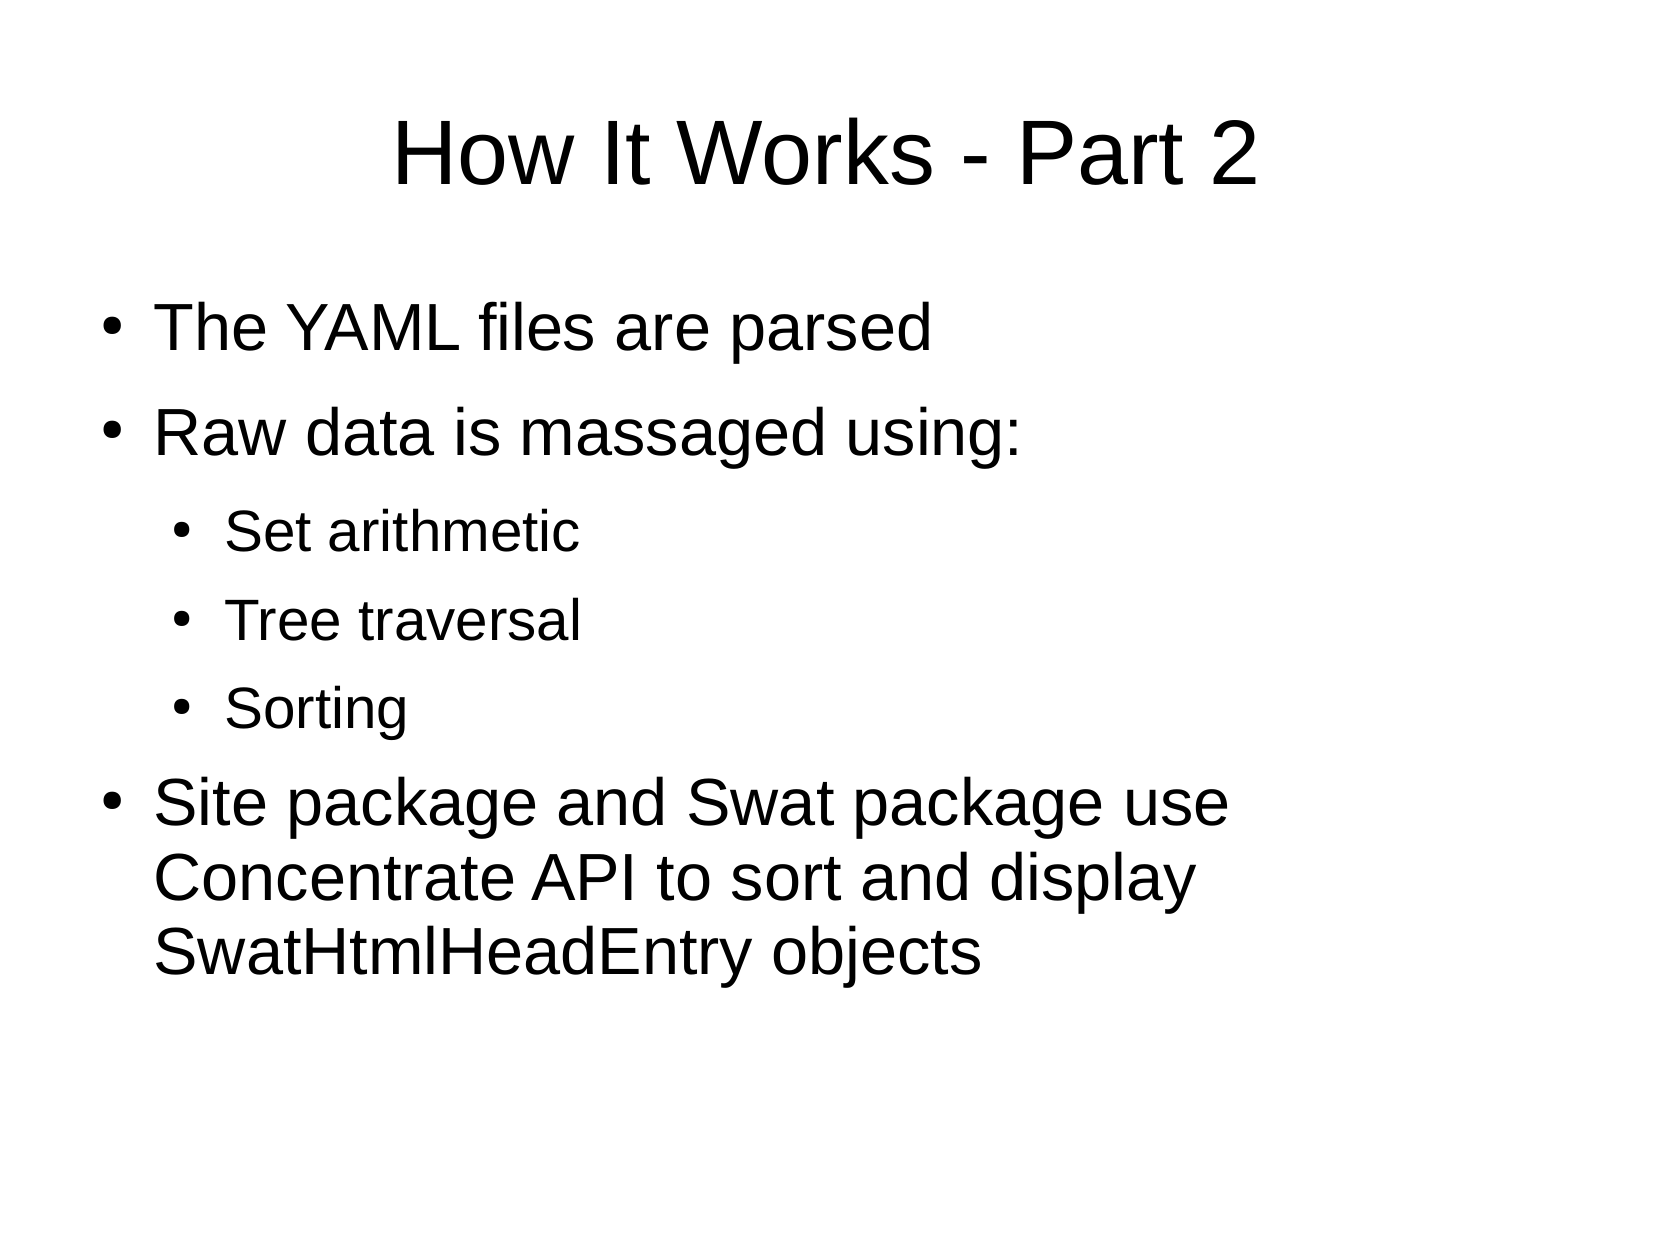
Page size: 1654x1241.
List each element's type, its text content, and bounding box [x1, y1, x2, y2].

list The YAML files are parsed Raw data is massaged using: Set arithmetic Tree traversal Sorting Site package and Swat package use Concentrate API to sort and display SwatHtmlHeadEntry objects [82, 290, 1571, 1109]
title How It Works - Part 2 [82, 56, 1571, 250]
